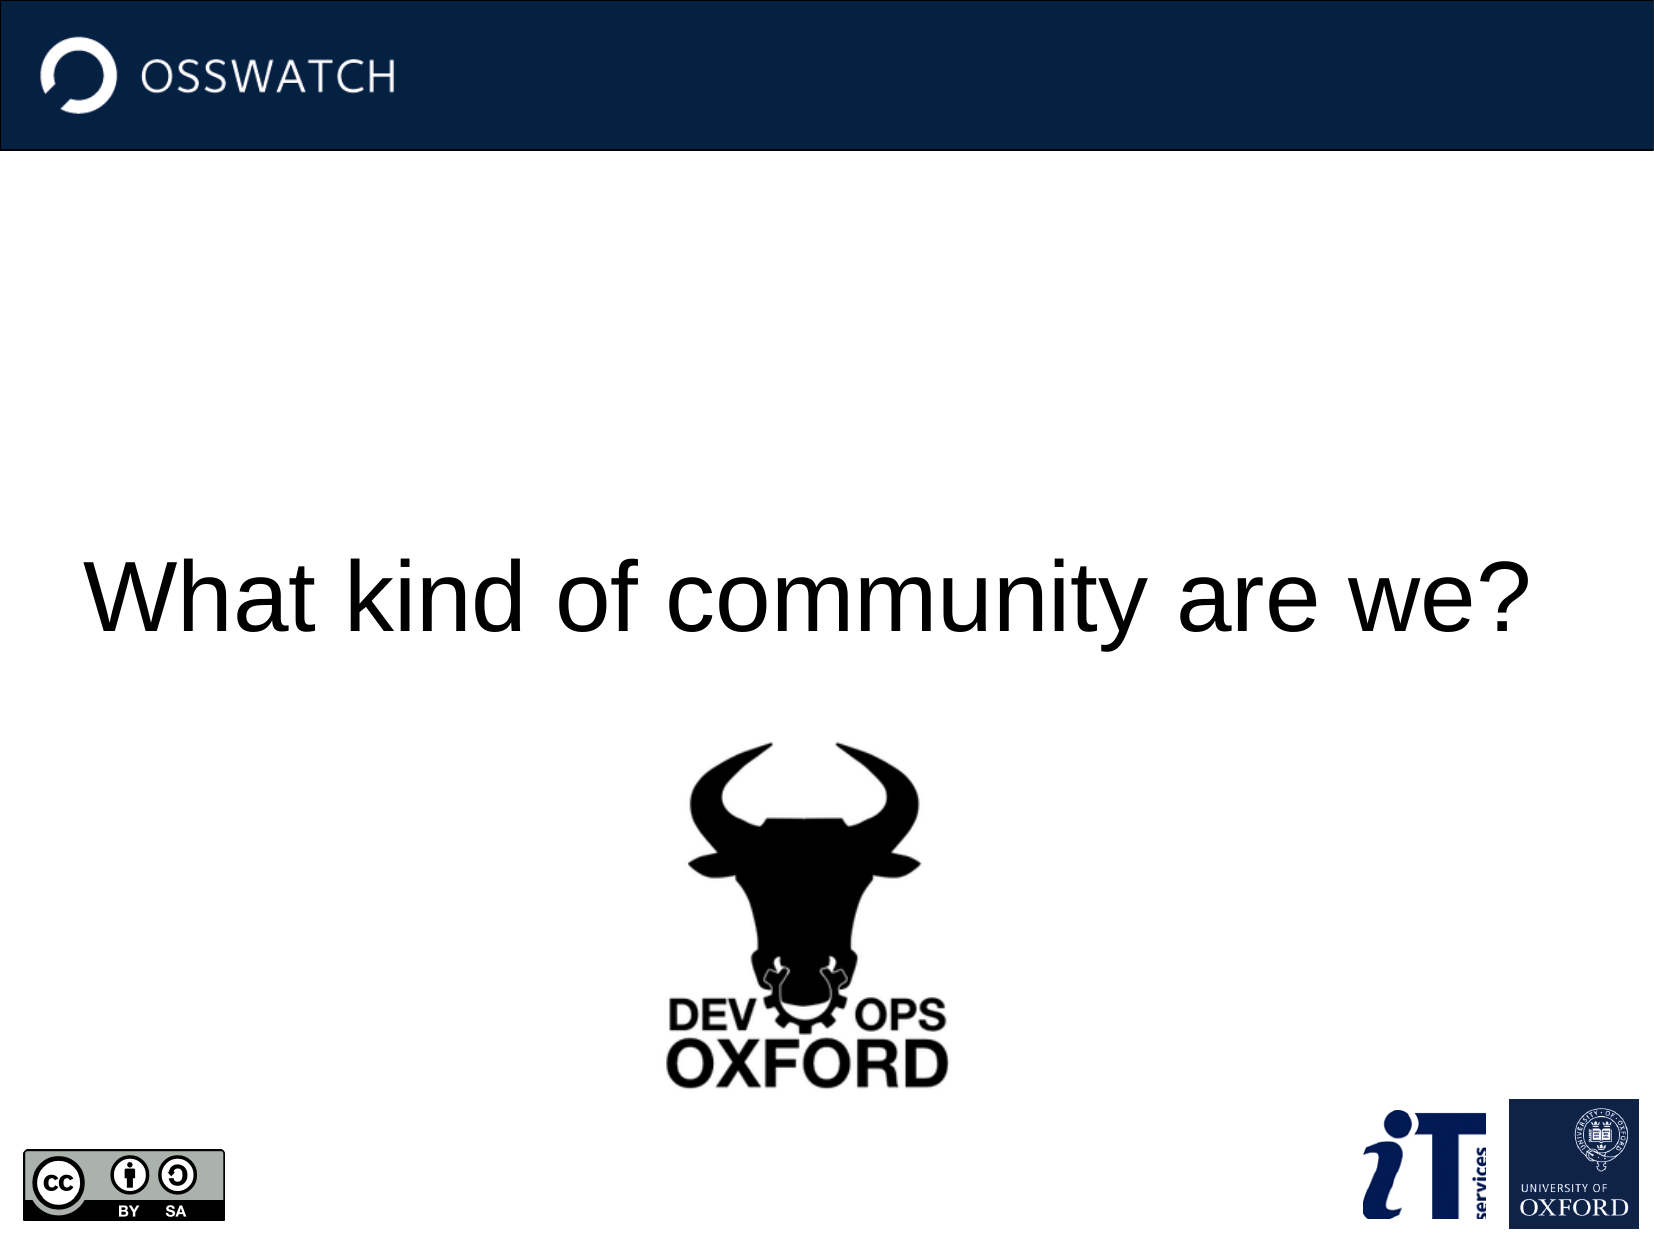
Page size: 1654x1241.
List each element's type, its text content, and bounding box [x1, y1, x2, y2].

picture [12, 12, 426, 141]
picture [354, 658, 1292, 1190]
picture [1509, 1099, 1639, 1229]
picture [23, 1149, 225, 1221]
picture [1363, 1110, 1486, 1219]
text_box What kind of community are we? [83, 488, 1570, 695]
